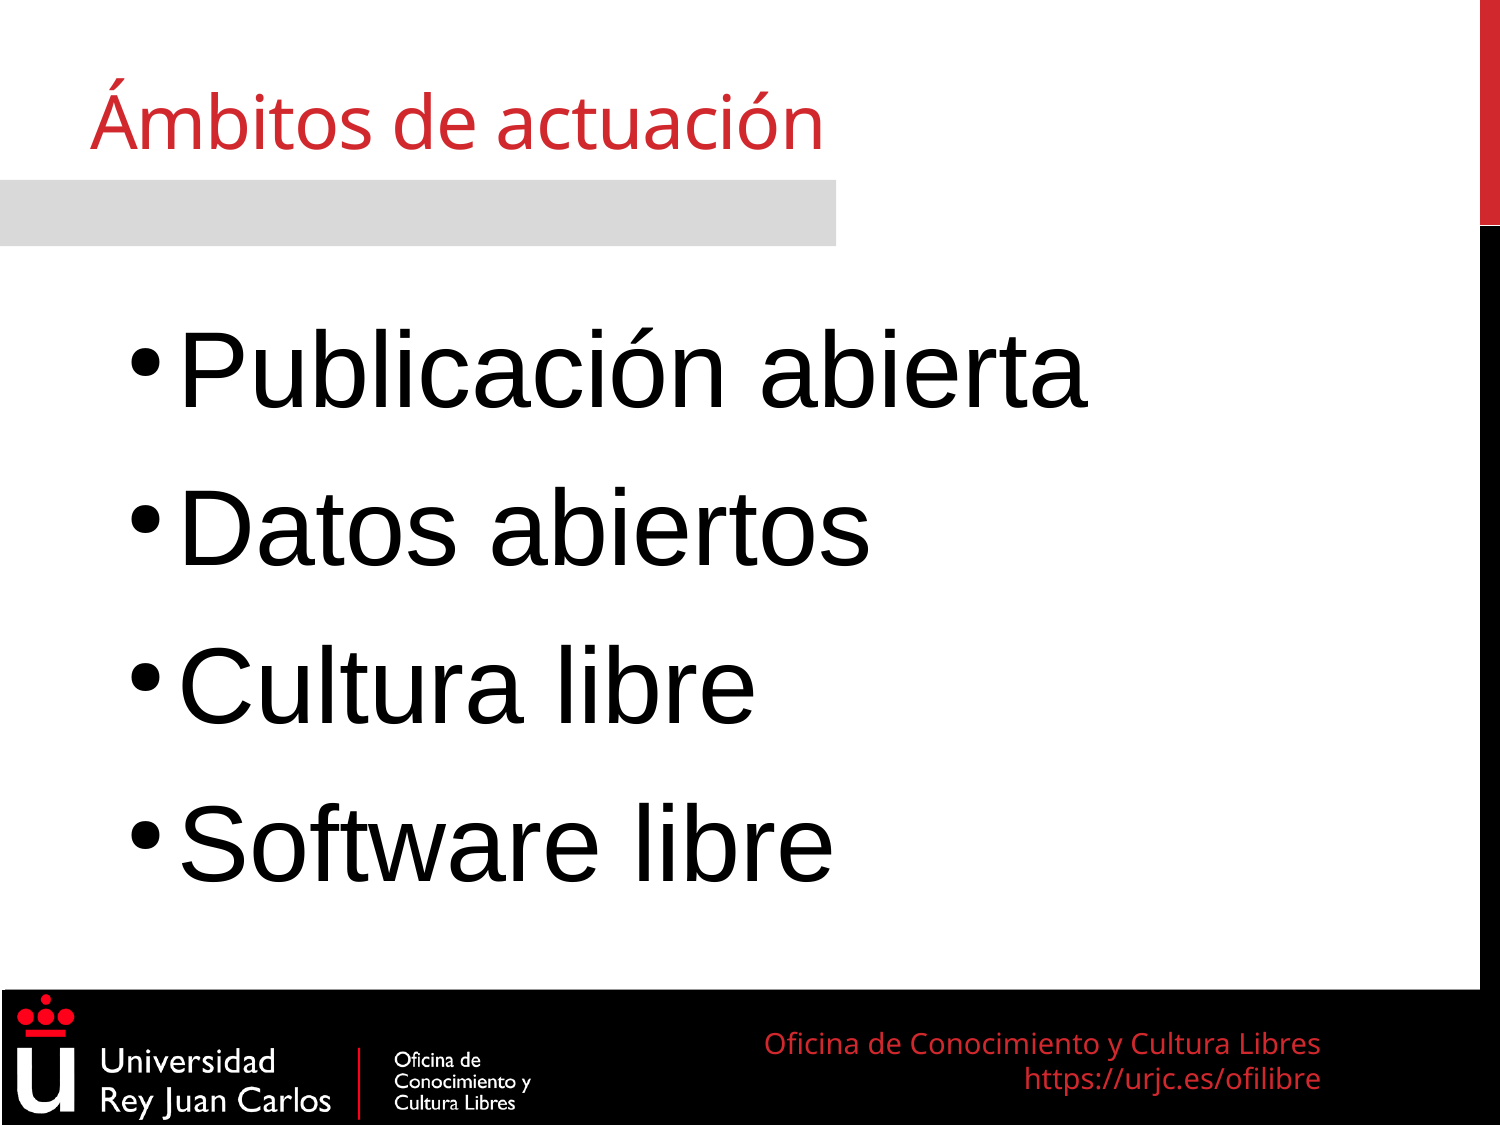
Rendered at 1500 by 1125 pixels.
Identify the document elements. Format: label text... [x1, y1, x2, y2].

picture [17, 994, 531, 1120]
list Publicación abierta Datos abiertos Cultura libre Software libre [94, 292, 1412, 912]
text_box Ámbitos de actuación [0, 24, 1326, 172]
title [75, 15, 1425, 172]
